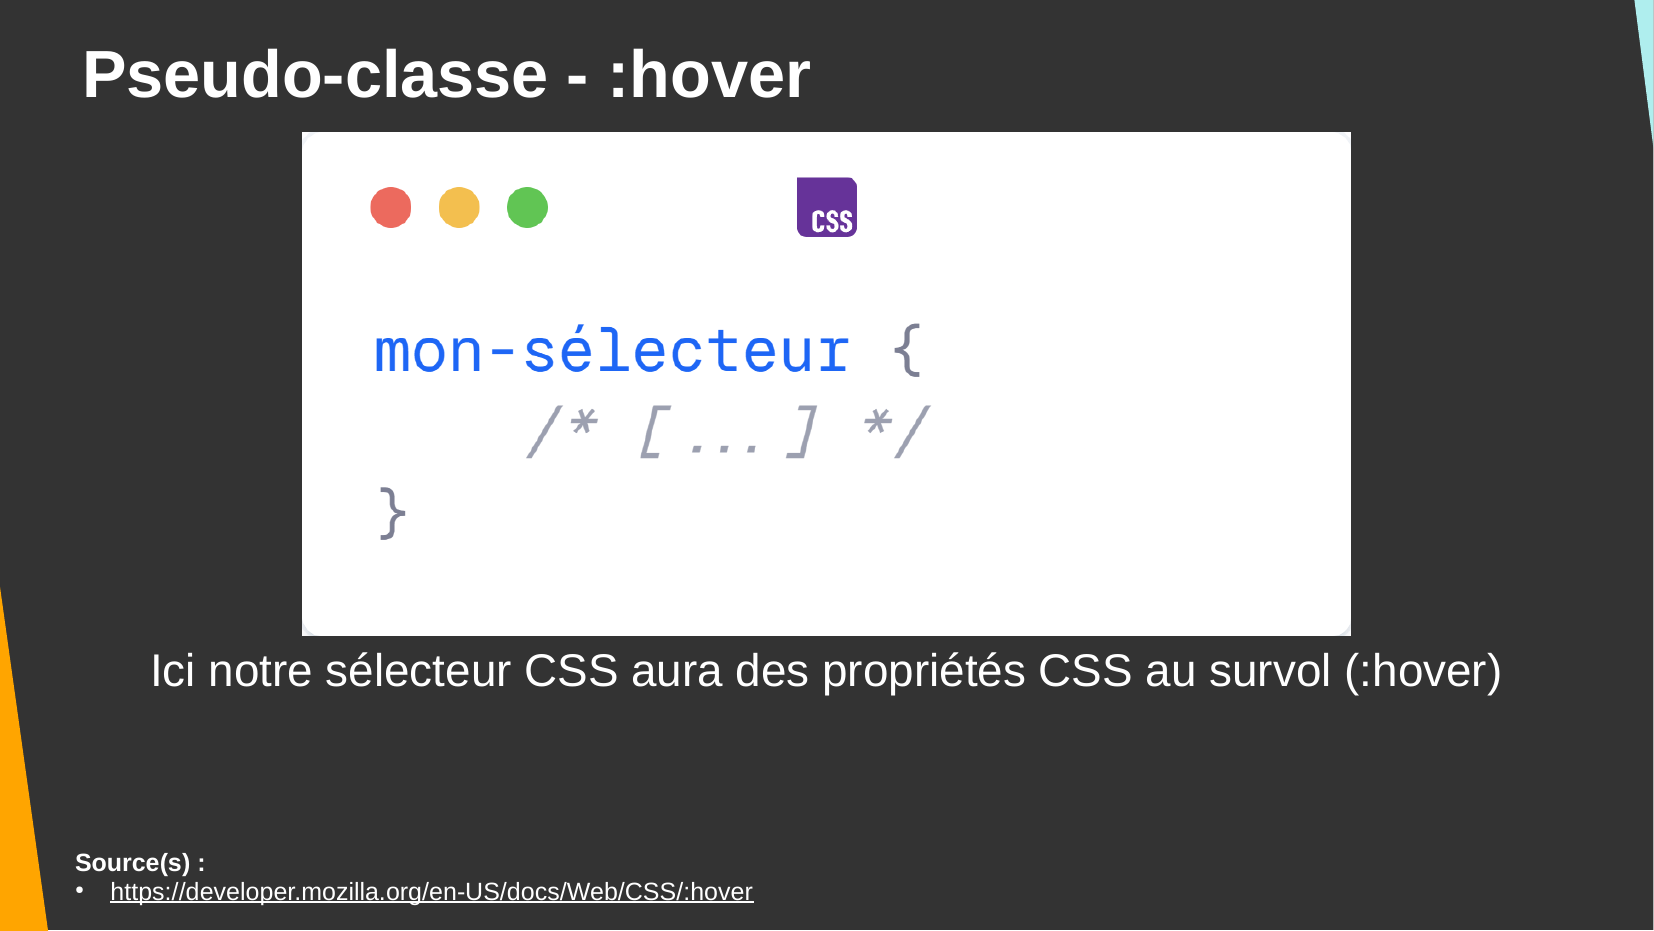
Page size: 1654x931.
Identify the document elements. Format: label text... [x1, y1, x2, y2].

text_box [1634, 0, 1654, 153]
text_box Ici notre sélecteur CSS aura des propriétés CSS au survol (:hover) [23, 637, 1630, 722]
title Pseudo-classe - :hover [82, 37, 1571, 114]
text_box [0, 586, 49, 931]
text_box Source(s) : https://developer.mozilla.org/en-US/docs/Web/CSS/:hover [60, 841, 1546, 913]
picture [302, 132, 1351, 636]
